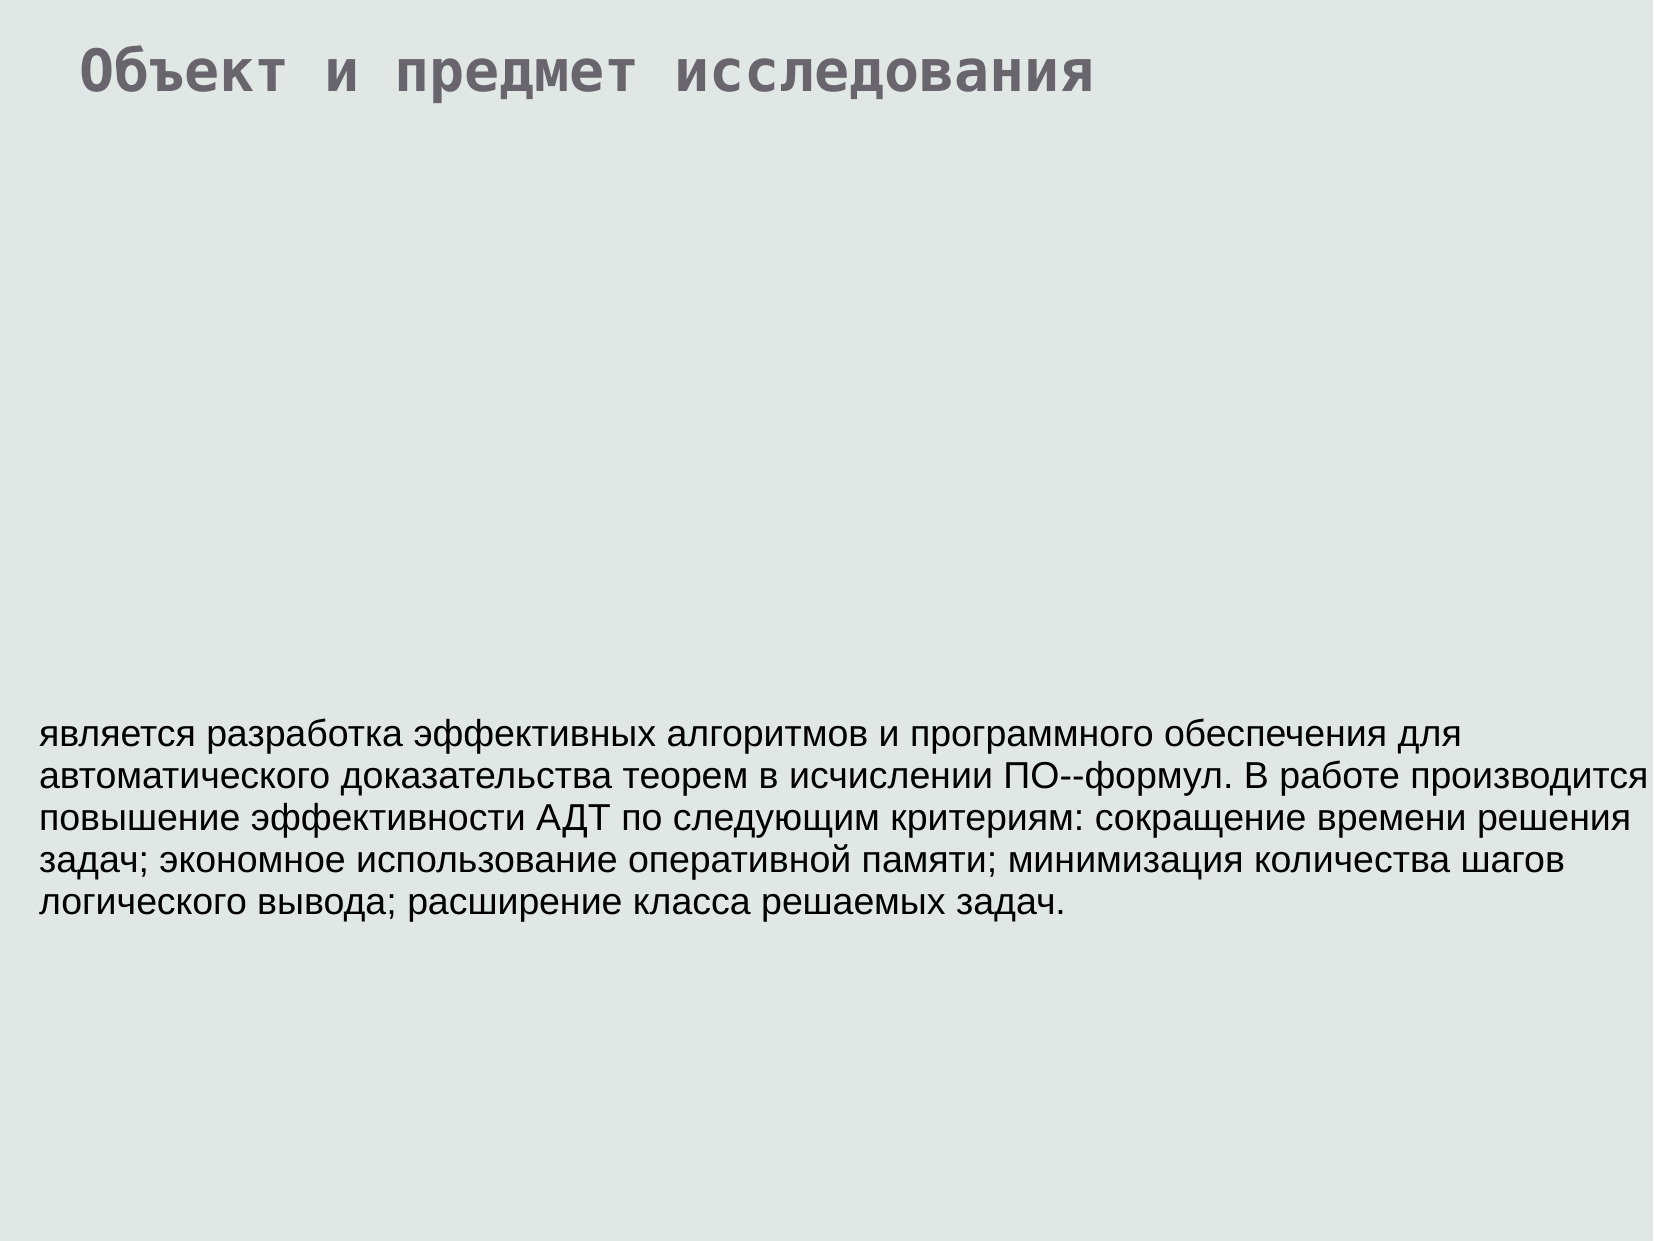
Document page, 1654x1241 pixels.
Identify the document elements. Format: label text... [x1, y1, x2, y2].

text_box Объект и предмет исследования [65, 30, 1291, 113]
text_box является разработка эффективных алгоритмов и программного обеспечения для автоматического доказательства теорем в исчислении ПО--формул. В работе производится повышение эффективности АДТ по следующим критериям: сокращение времени решения задач; экономное использование оперативной памяти; минимизация количества шагов логического вывода; расширение класса решаемых задач. [24, 705, 1653, 931]
